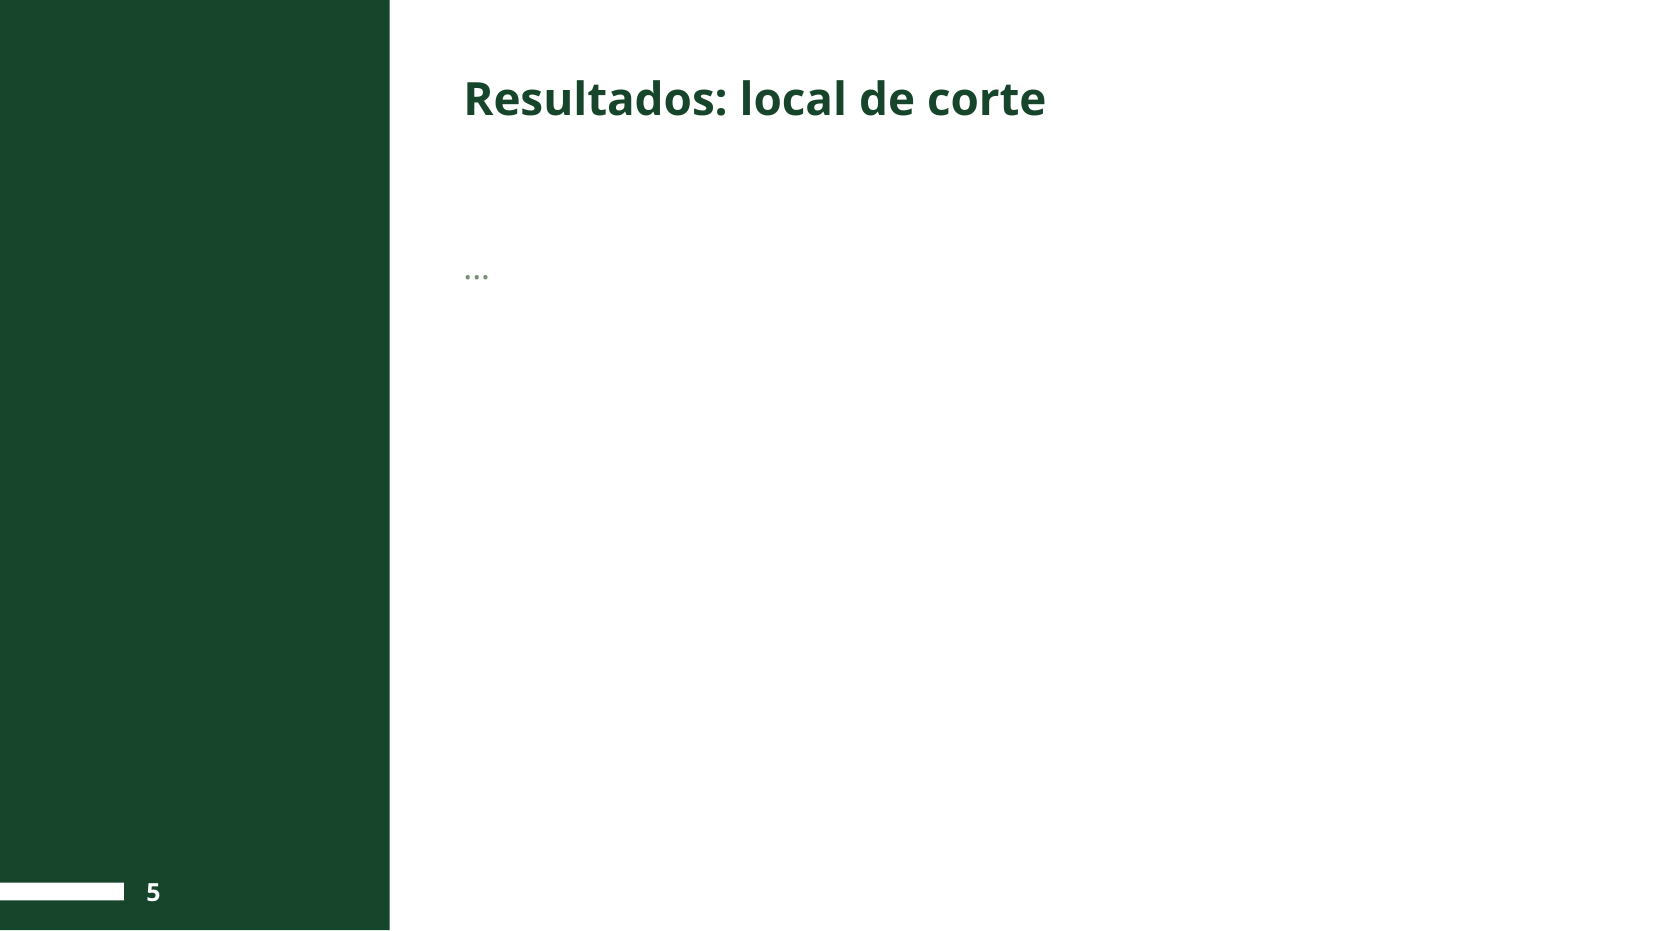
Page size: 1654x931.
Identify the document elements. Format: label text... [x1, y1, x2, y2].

text_box ... [448, 236, 1601, 810]
text_box <número> [79, 870, 228, 913]
text_box Resultados: local de corte [448, 59, 1601, 177]
text_box [0, 0, 390, 931]
